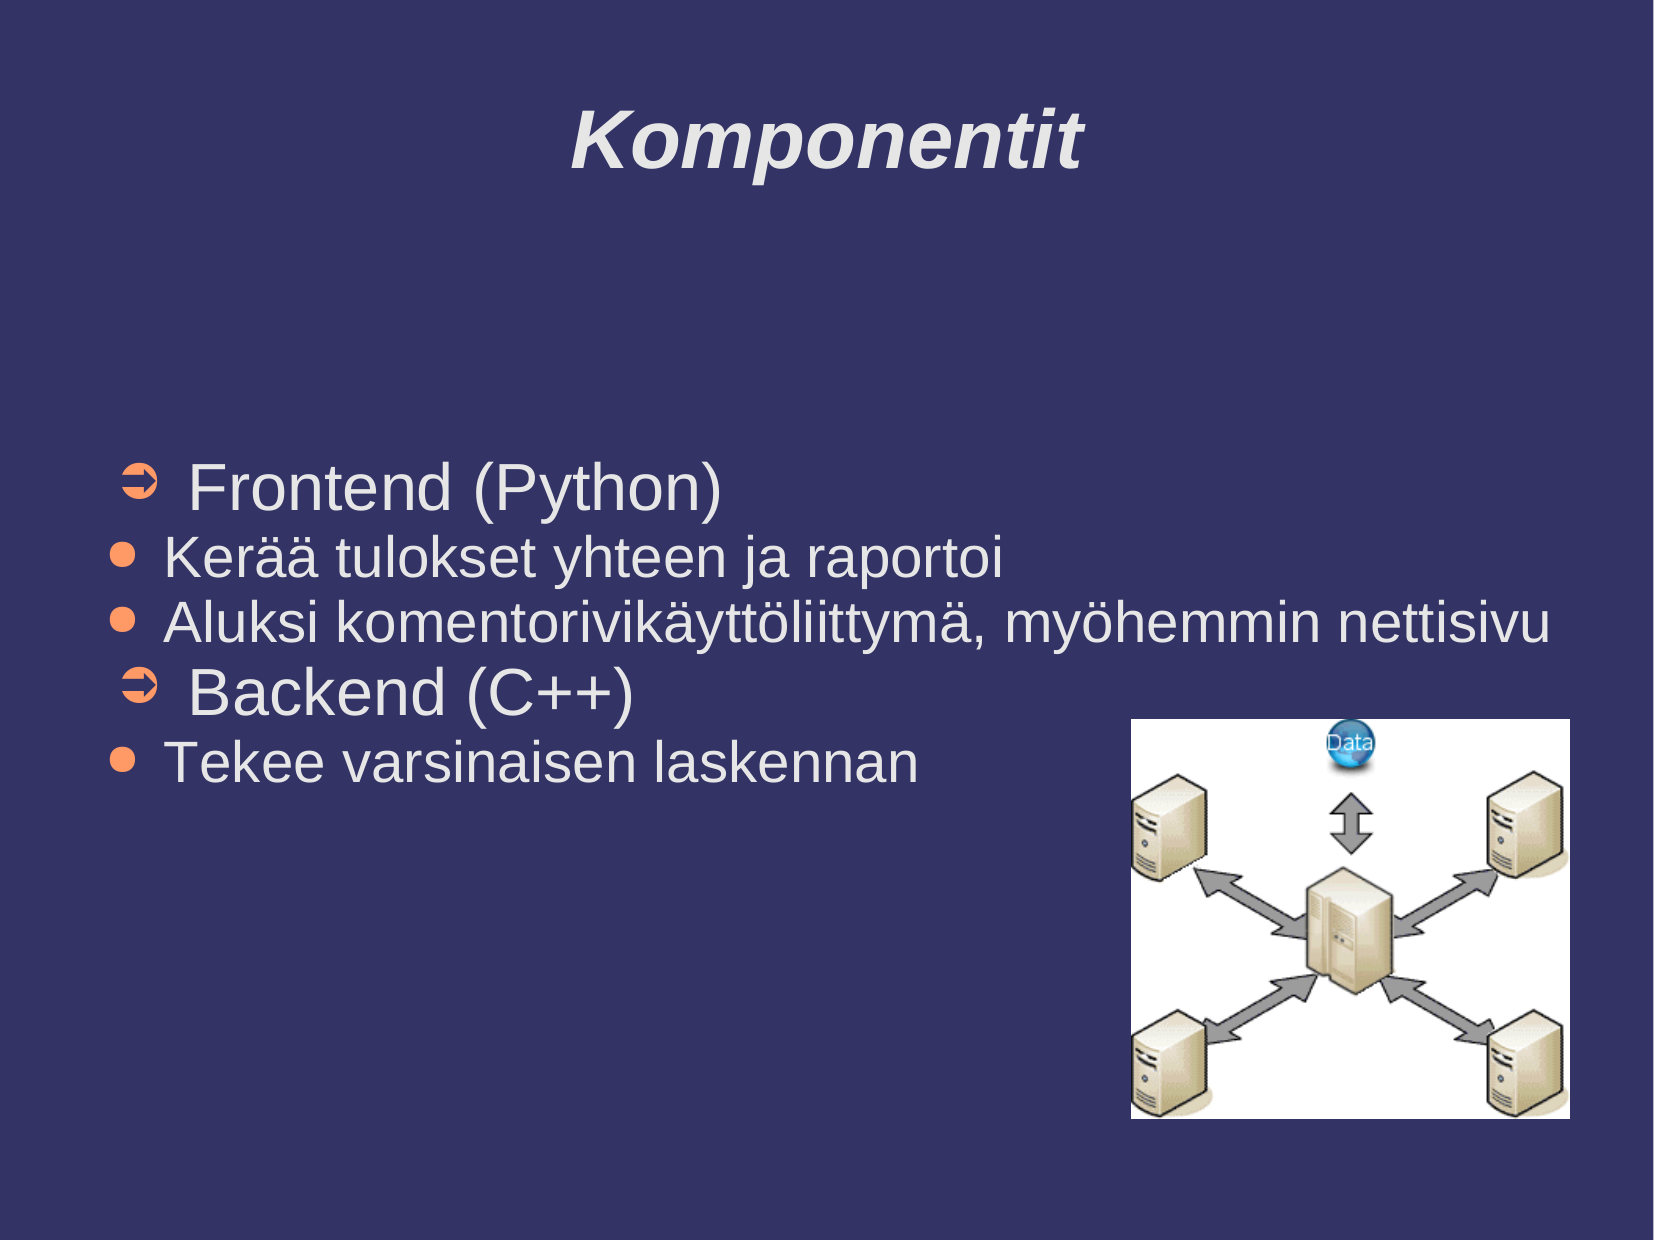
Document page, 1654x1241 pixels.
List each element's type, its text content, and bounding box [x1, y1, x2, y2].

title Komponentit [59, 61, 1595, 219]
picture [1131, 719, 1570, 1119]
list Frontend (Python) Kerää tulokset yhteen ja raportoi Aluksi komentorivikäyttöliittymä, myöhemmin nettisivu Backend (C++) Tekee varsinaisen laskennan [105, 450, 1570, 1111]
